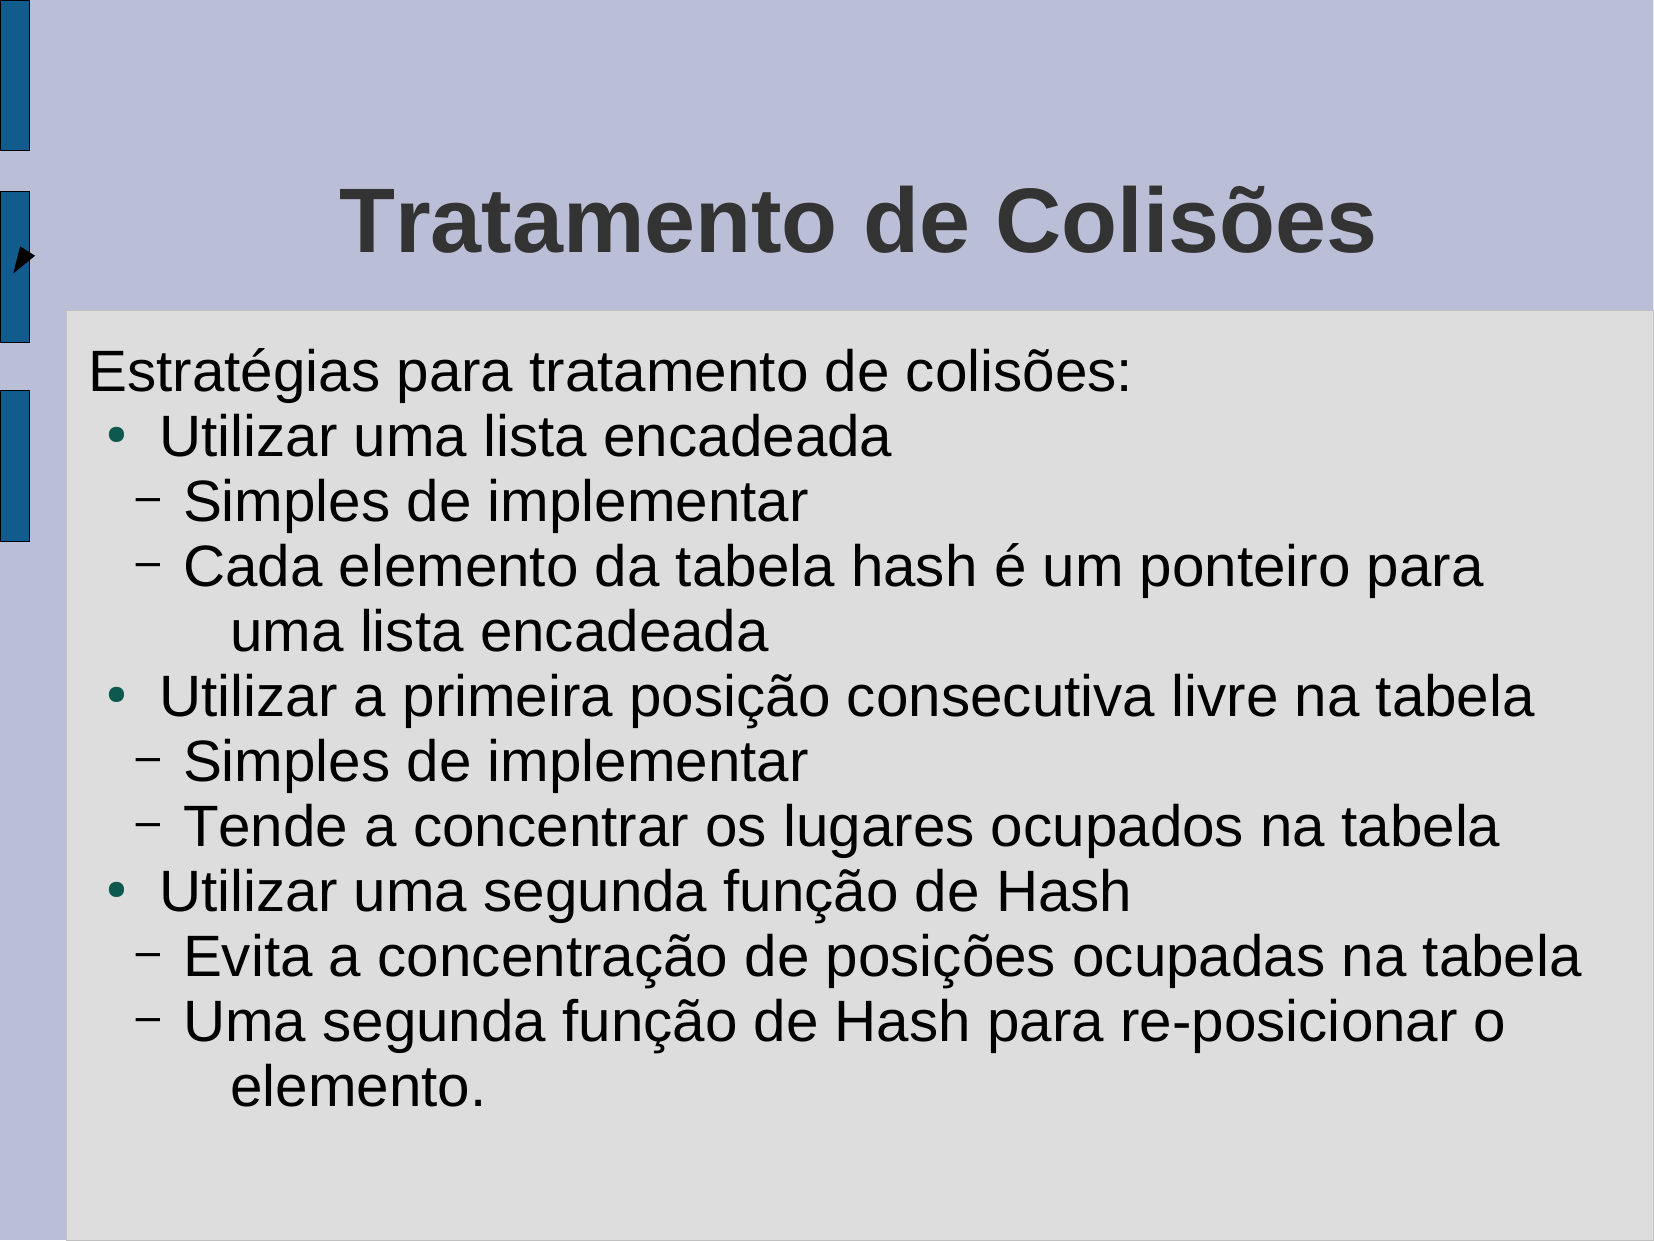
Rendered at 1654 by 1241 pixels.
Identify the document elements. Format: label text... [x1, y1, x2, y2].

title Tratamento de Colisões [152, 117, 1565, 325]
list Estratégias para tratamento de colisões: Utilizar uma lista encadeada Simples de implementar Cada elemento da tabela hash é um ponteiro para uma lista encadeada Utilizar a primeira posição consecutiva livre na tabela Simples de implementar Tende a concentrar os lugares ocupados na tabela Utilizar uma segunda função de Hash Evita a concentração de posições ocupadas na tabela Uma segunda função de Hash para re-posicionar o elemento. [88, 338, 1595, 1117]
